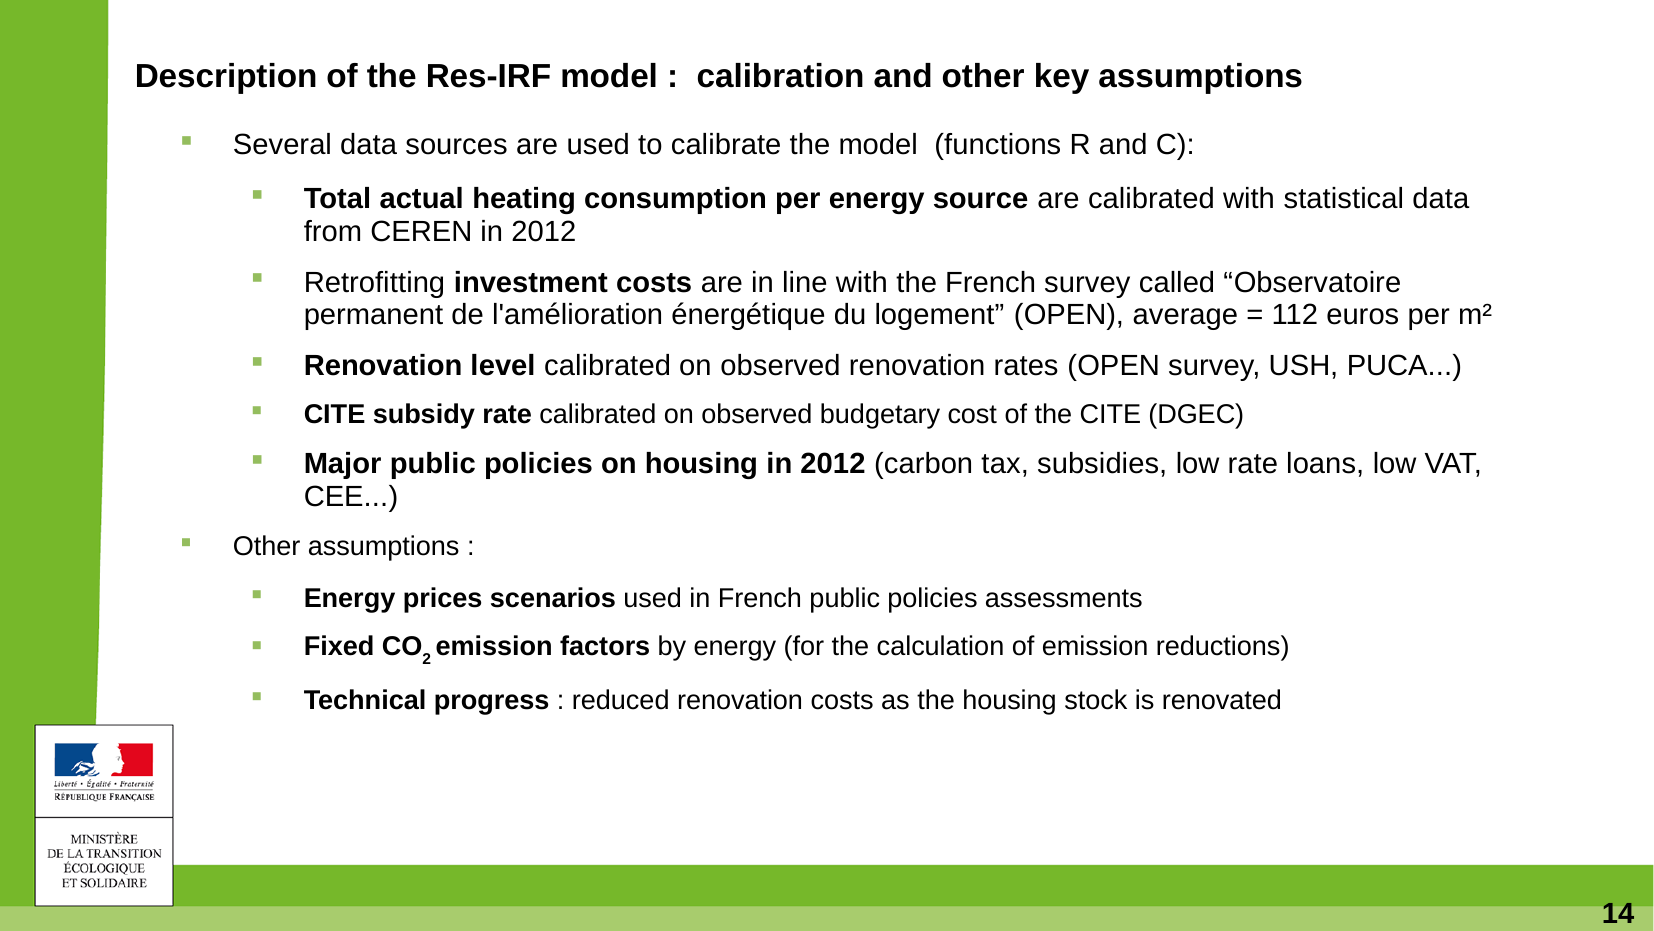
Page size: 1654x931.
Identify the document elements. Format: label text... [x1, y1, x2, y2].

picture [0, 0, 1654, 931]
title Description of the Res-IRF model : calibration and other key assumptions [134, 47, 1570, 106]
list Several data sources are used to calibrate the model (functions R and C): Total actual heating consumption per energy source are calibrated with statistical data from CEREN in 2012 Retrofitting investment costs are in line with the French survey called “Observatoire permanent de l'amélioration énergétique du logement” (OPEN), average = 112 euros per m² Renovation level calibrated on observed renovation rates (OPEN survey, USH, PUCA...) CITE subsidy rate calibrated on observed budgetary cost of the CITE (DGEC) Major public policies on housing in 2012 (carbon tax, subsidies, low rate loans, low VAT, CEE...) Other assumptions : Energy prices scenarios used in French public policies assessments Fixed CO2 emission factors by energy (for the calculation of emission reductions) Technical progress : reduced renovation costs as the housing stock is renovated [162, 127, 1519, 931]
